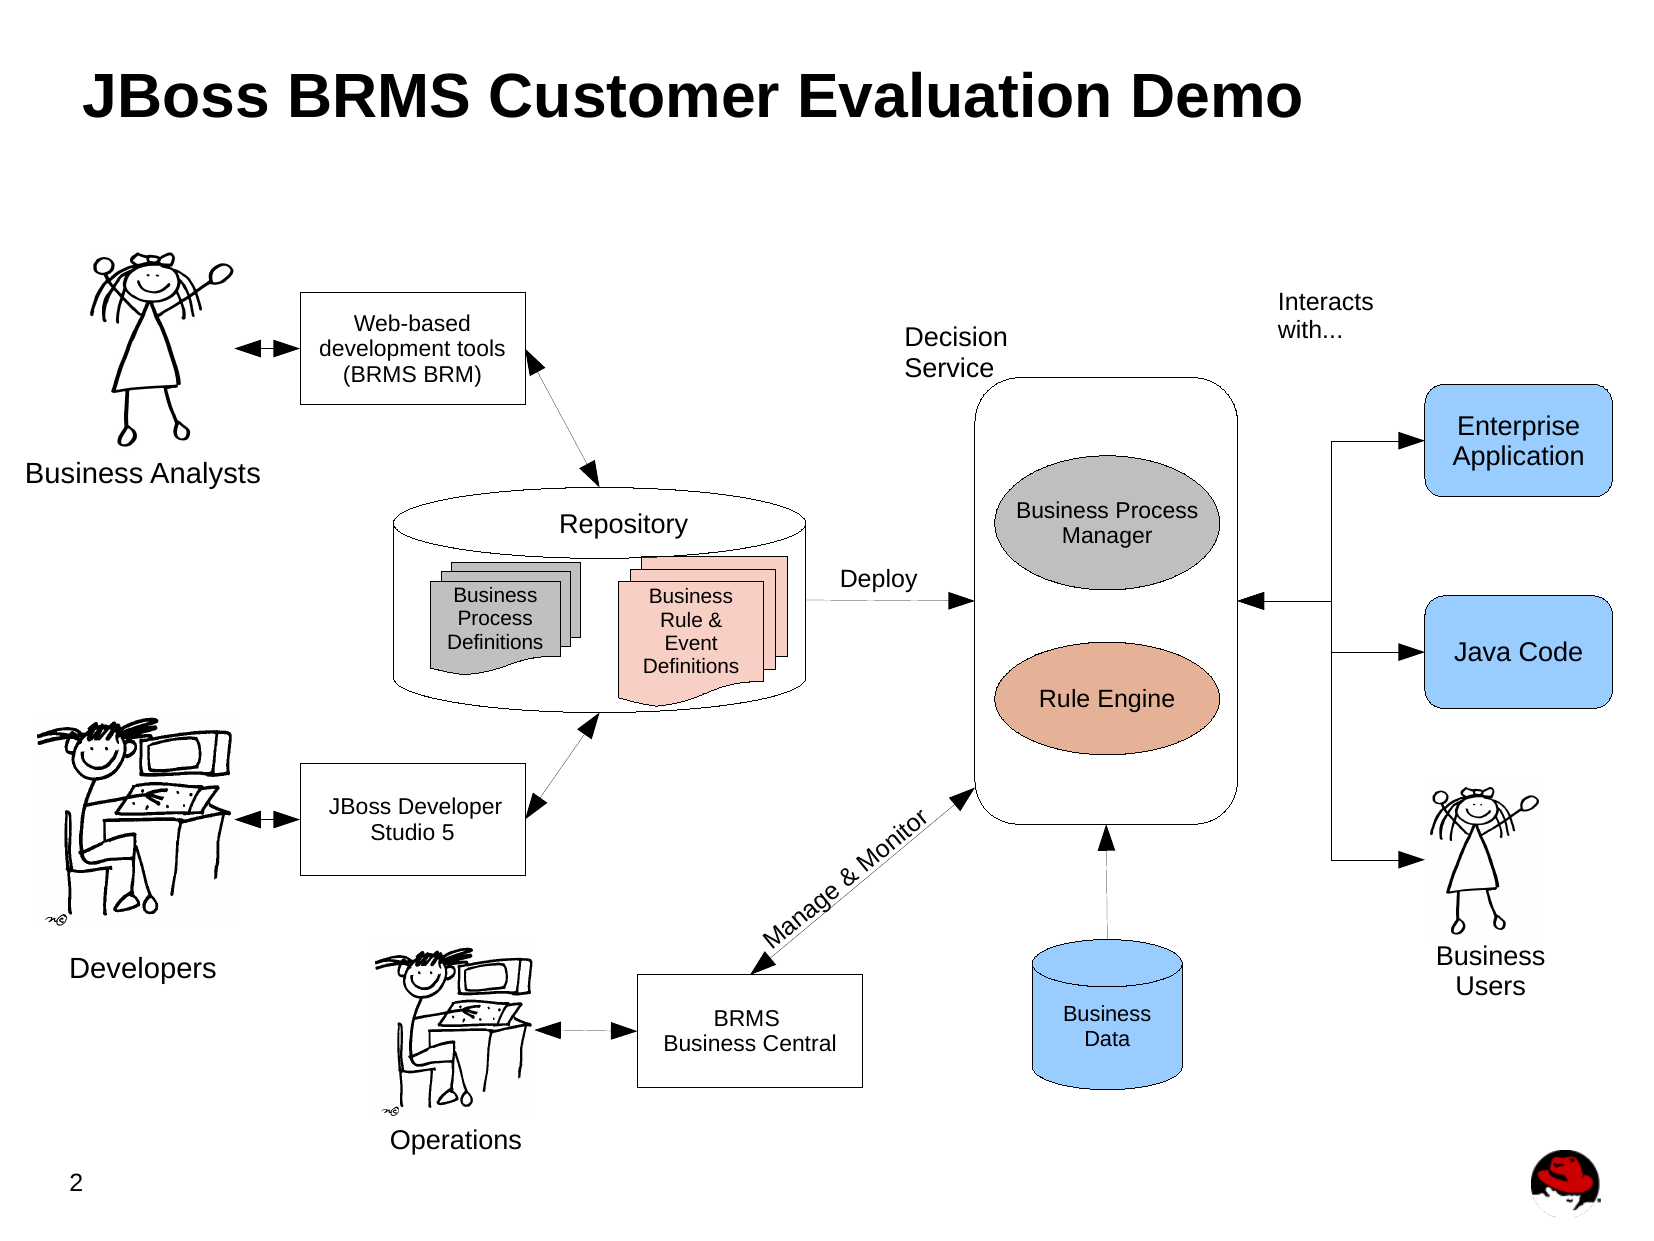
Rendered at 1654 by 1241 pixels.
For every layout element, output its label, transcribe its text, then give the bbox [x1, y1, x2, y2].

text_box Deploy [825, 557, 933, 600]
text_box Business Rule & Event Definitions [618, 556, 788, 707]
text_box Decision Service [889, 315, 1024, 391]
text_box Business Data [1032, 939, 1183, 1090]
text_box Repository [534, 501, 713, 557]
text_box Java Code [1424, 595, 1613, 709]
text_box Business Process Manager [994, 455, 1220, 590]
text_box Business Process Definitions [430, 562, 581, 675]
text_box BRMS Business Central [637, 974, 863, 1088]
title JBoss BRMS Customer Evaluation Demo [82, 33, 1571, 159]
text_box Business Analysts [10, 450, 275, 498]
text_box Enterprise Application [1424, 384, 1613, 497]
text_box Web-based development tools (BRMS BRM) [300, 292, 526, 405]
picture [1424, 783, 1540, 933]
picture [375, 943, 535, 1117]
text_box [393, 487, 806, 713]
text_box Rule Engine [994, 642, 1220, 755]
text_box [974, 377, 1238, 825]
picture [82, 247, 235, 451]
text_box Business Users [1421, 933, 1564, 1009]
text_box Developers [54, 944, 232, 993]
text_box JBoss Developer Studio 5 [300, 763, 526, 876]
picture [1531, 1150, 1601, 1218]
text_box Operations [375, 1117, 538, 1163]
text_box Manage & Monitor [741, 788, 949, 970]
text_box Interacts with... [1263, 280, 1414, 351]
picture [37, 712, 235, 927]
